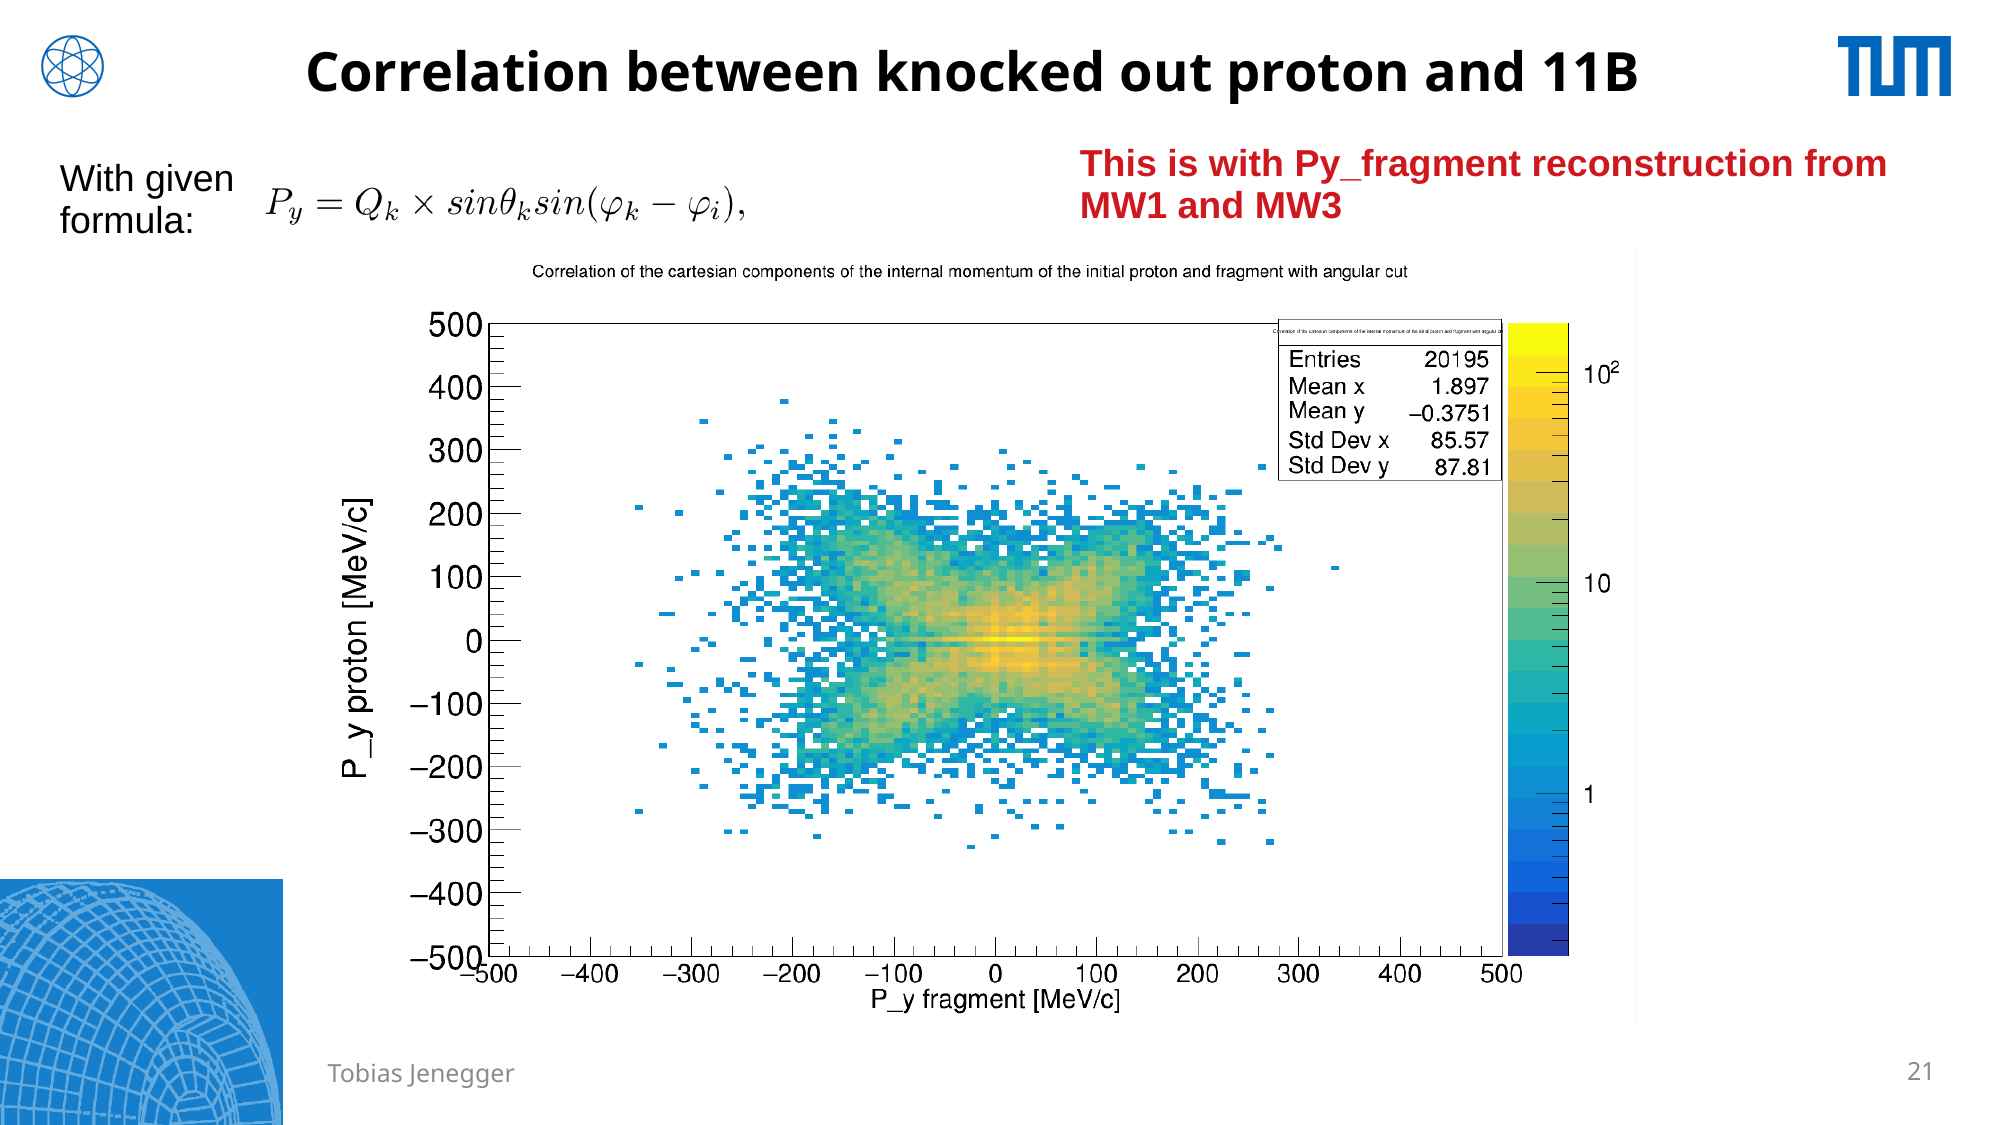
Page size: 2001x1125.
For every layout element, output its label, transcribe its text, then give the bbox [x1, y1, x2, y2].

picture [257, 173, 766, 240]
slide_number <number> [1500, 1042, 1951, 1103]
text_box With given formula: [45, 149, 376, 249]
title Correlation between knocked out proton and 11B [137, 32, 1809, 109]
picture [307, 248, 1636, 1026]
slide_number Tobias Jenegger [312, 1042, 588, 1103]
text_box This is with Py_fragment reconstruction from MW1 and MW3 [1065, 135, 1906, 234]
picture [36, 30, 108, 101]
picture [0, 879, 283, 1125]
picture [1838, 36, 1951, 96]
